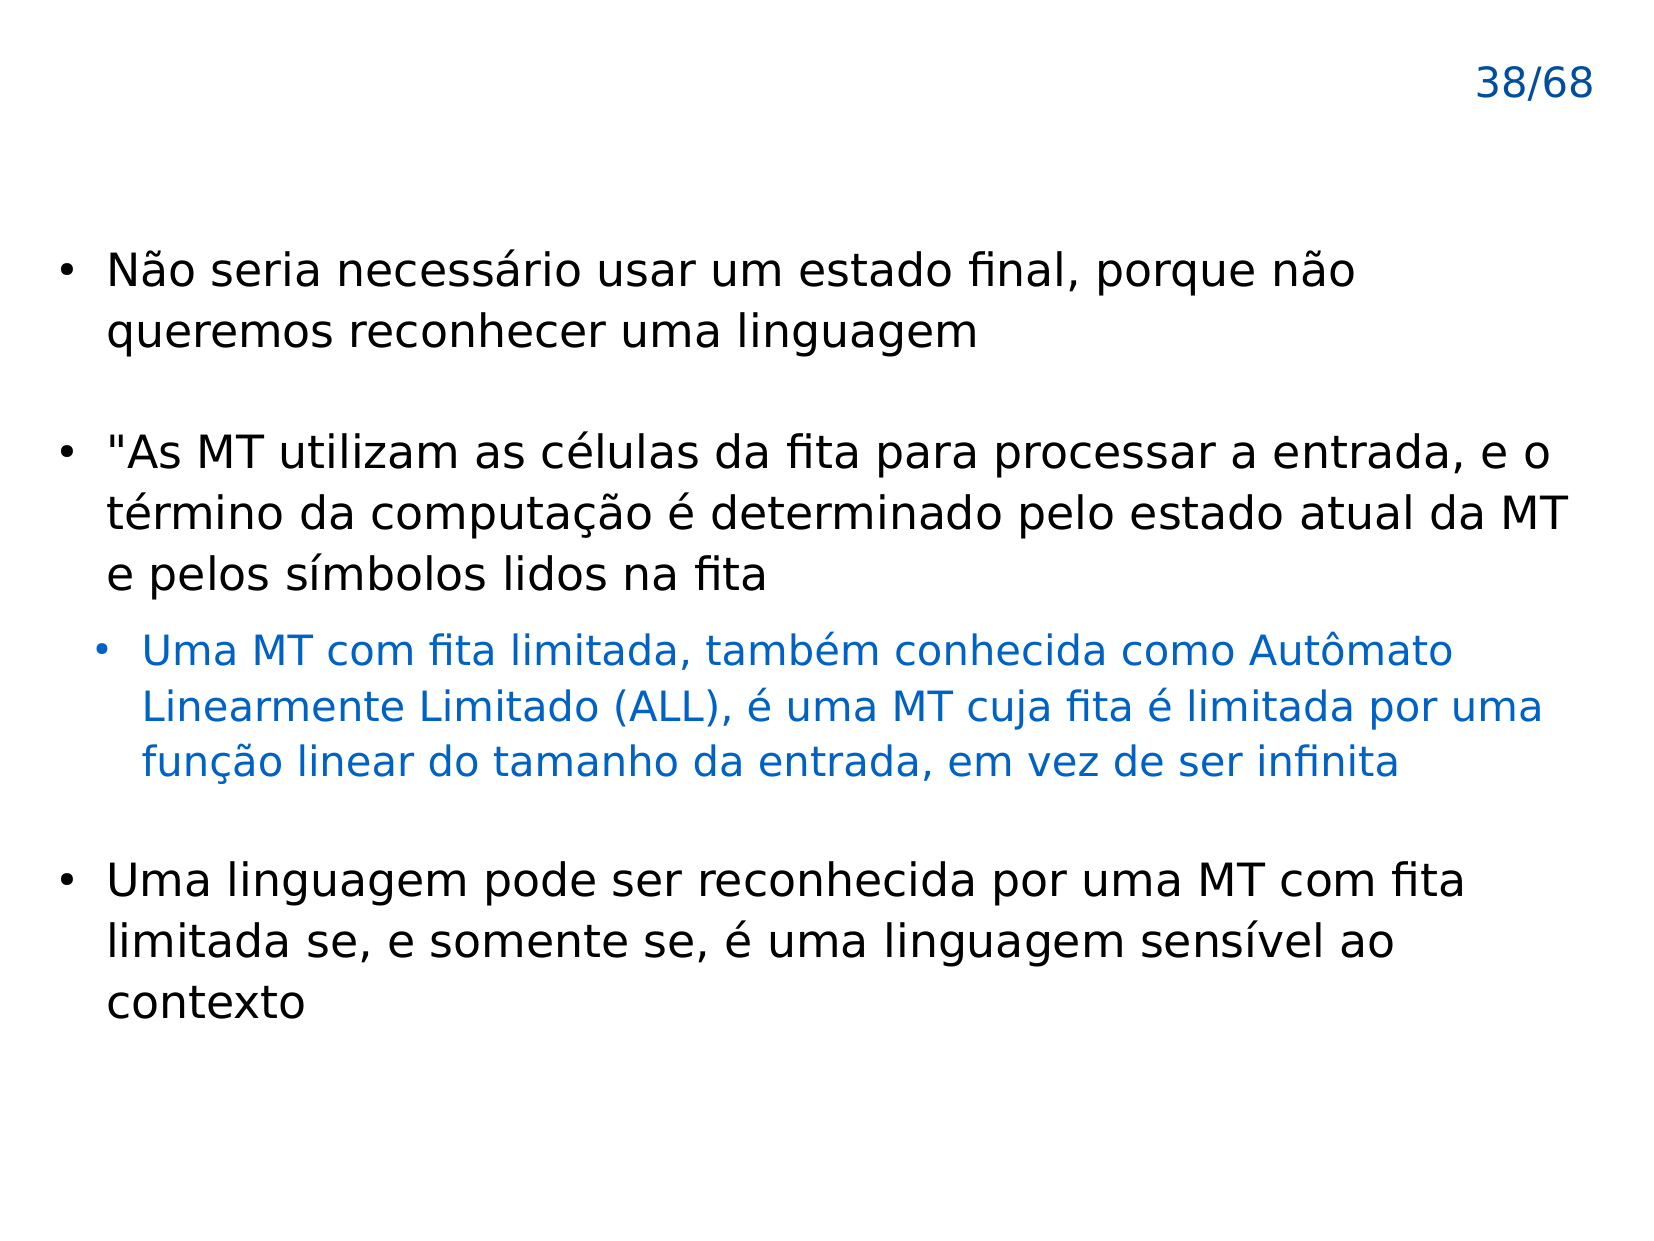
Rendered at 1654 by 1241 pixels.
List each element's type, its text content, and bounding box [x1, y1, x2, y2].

list Não seria necessário usar um estado final, porque não queremos reconhecer uma linguagem "As MT utilizam as células da fita para processar a entrada, e o término da computação é determinado pelo estado atual da MT e pelos símbolos lidos na fita Uma MT com fita limitada, também conhecida como Autômato Linearmente Limitado (ALL), é uma MT cuja fita é limitada por uma função linear do tamanho da entrada, em vez de ser infinita Uma linguagem pode ser reconhecida por uma MT com fita limitada se, e somente se, é uma linguagem sensível ao contexto [59, 236, 1595, 1211]
